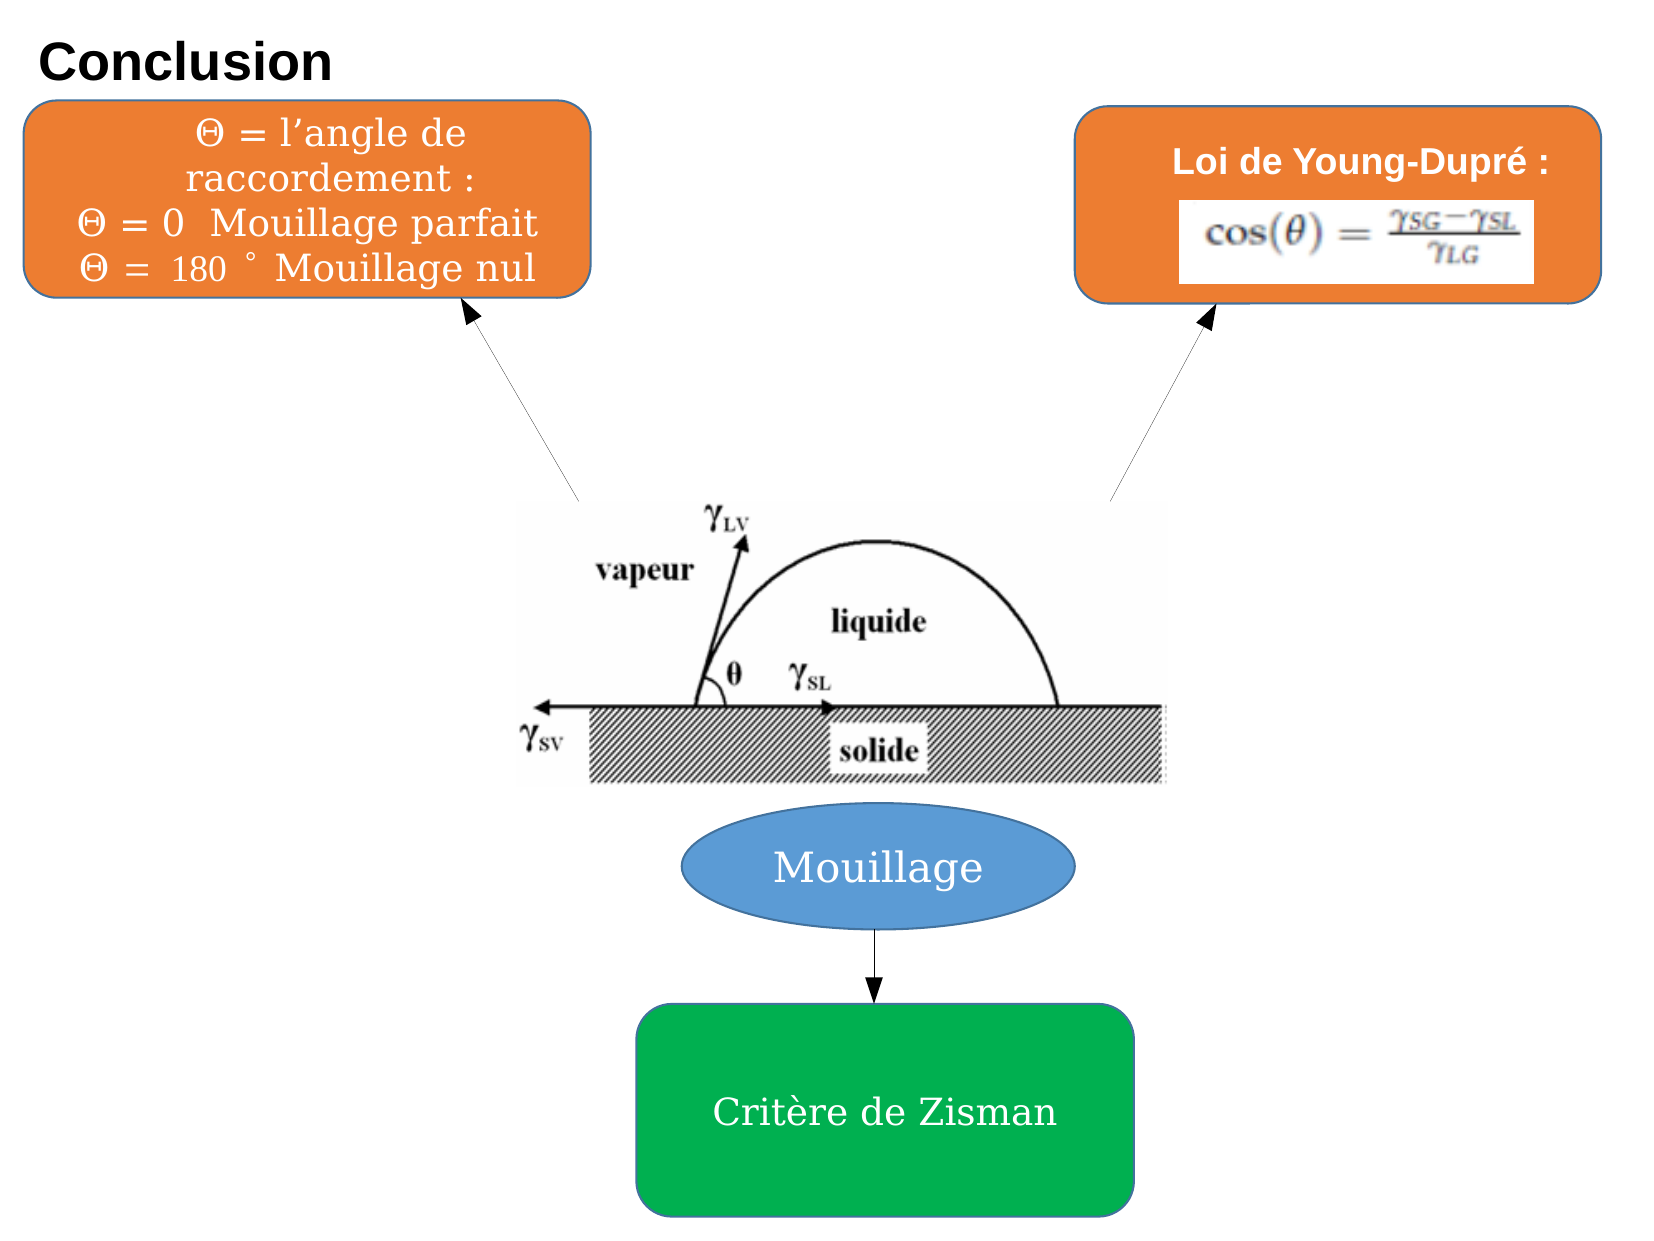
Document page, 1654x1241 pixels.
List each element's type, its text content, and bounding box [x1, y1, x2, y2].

picture [1179, 200, 1534, 284]
text_box Mouillage [681, 803, 1075, 930]
text_box Θ = l’angle de raccordement : Θ = 0 Mouillage parfait Θ = 180 ° Mouillage nul [23, 100, 591, 298]
text_box Critère de Zisman [636, 1003, 1134, 1217]
text_box Loi de Young-Dupré : [1074, 106, 1602, 304]
picture [515, 501, 1182, 804]
text_box Conclusion [23, 23, 745, 101]
